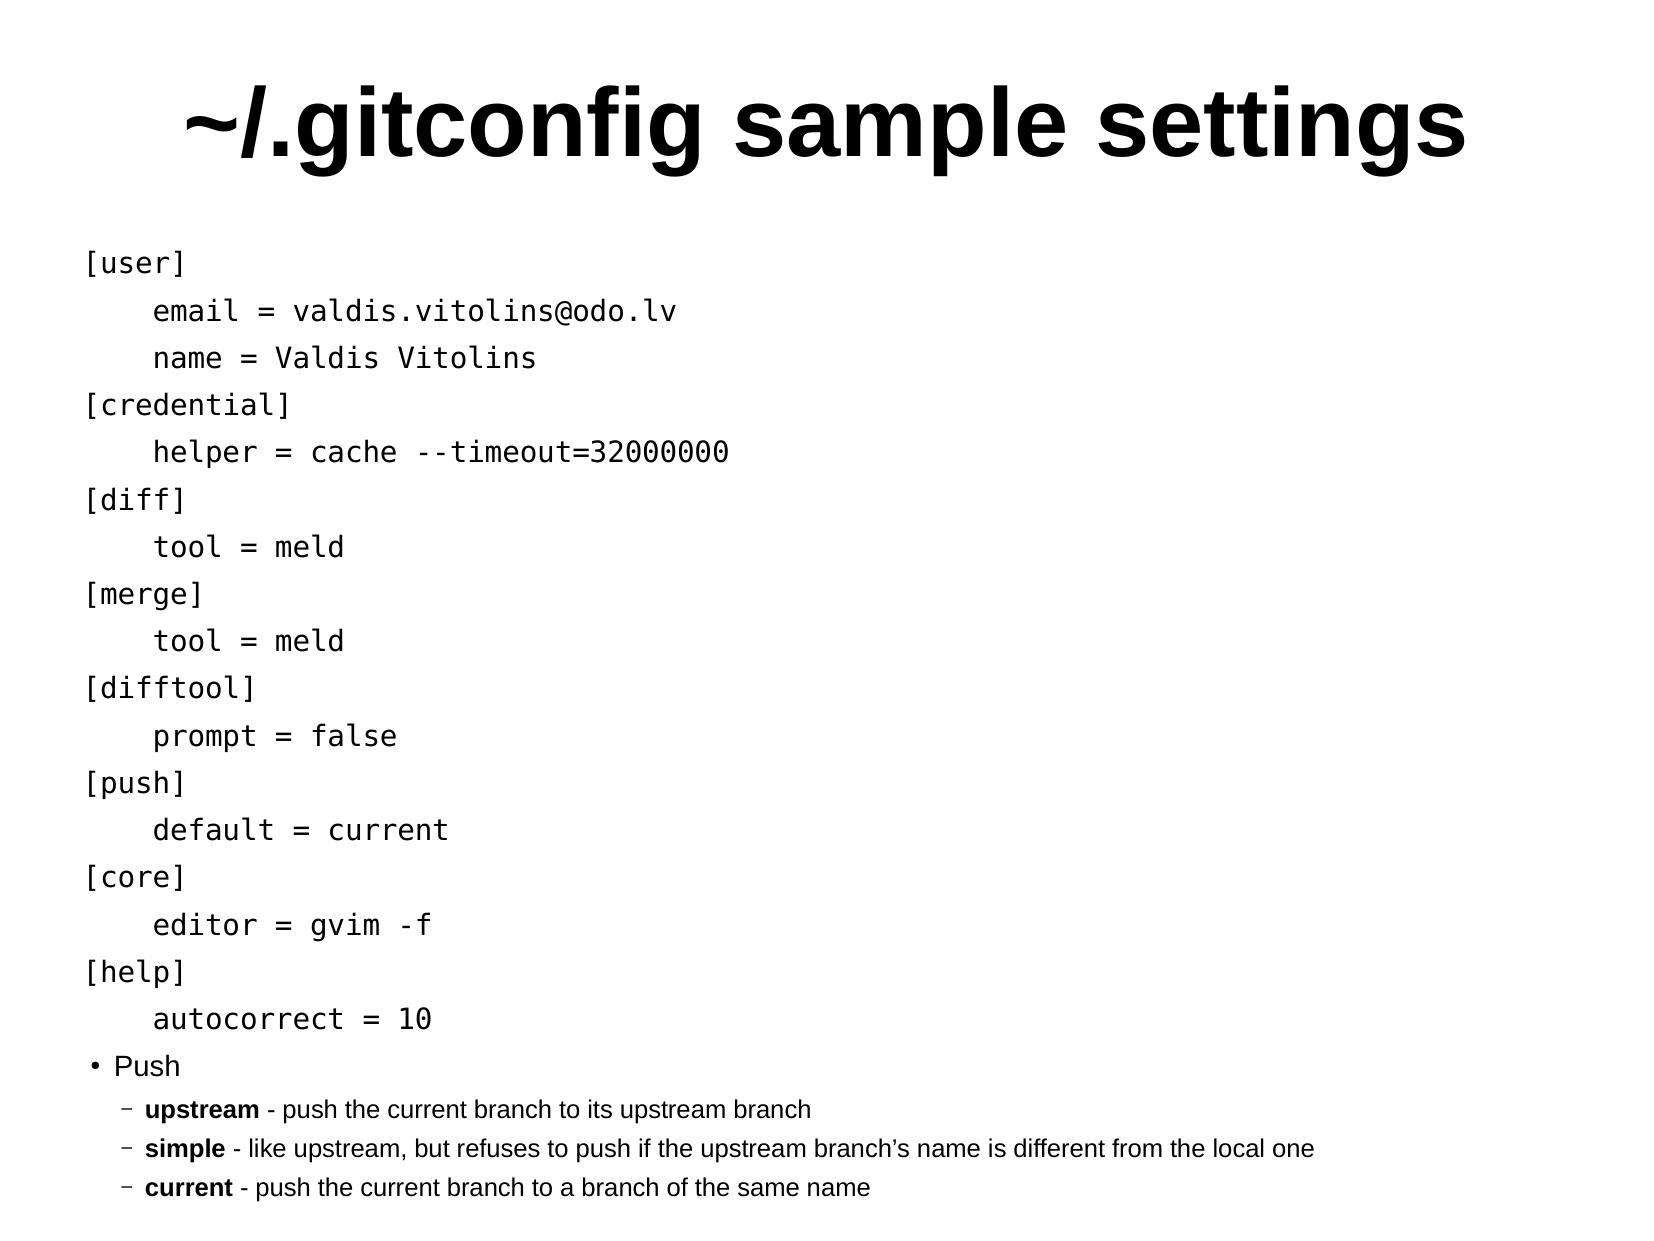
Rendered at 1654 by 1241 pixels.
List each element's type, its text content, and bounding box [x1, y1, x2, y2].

title ~/.gitconfig sample settings [82, 49, 1571, 196]
list [user] email = valdis.vitolins@odo.lv name = Valdis Vitolins [credential] helper = cache --timeout=32000000 [diff] tool = meld [merge] tool = meld [difftool] prompt = false [push] default = current [core] editor = gvim -f [help] autocorrect = 10 Push upstream - push the current branch to its upstream branch simple - like upstream, but refuses to push if the upstream branch’s name is different from the local one current - push the current branch to a branch of the same name [82, 200, 1560, 1217]
